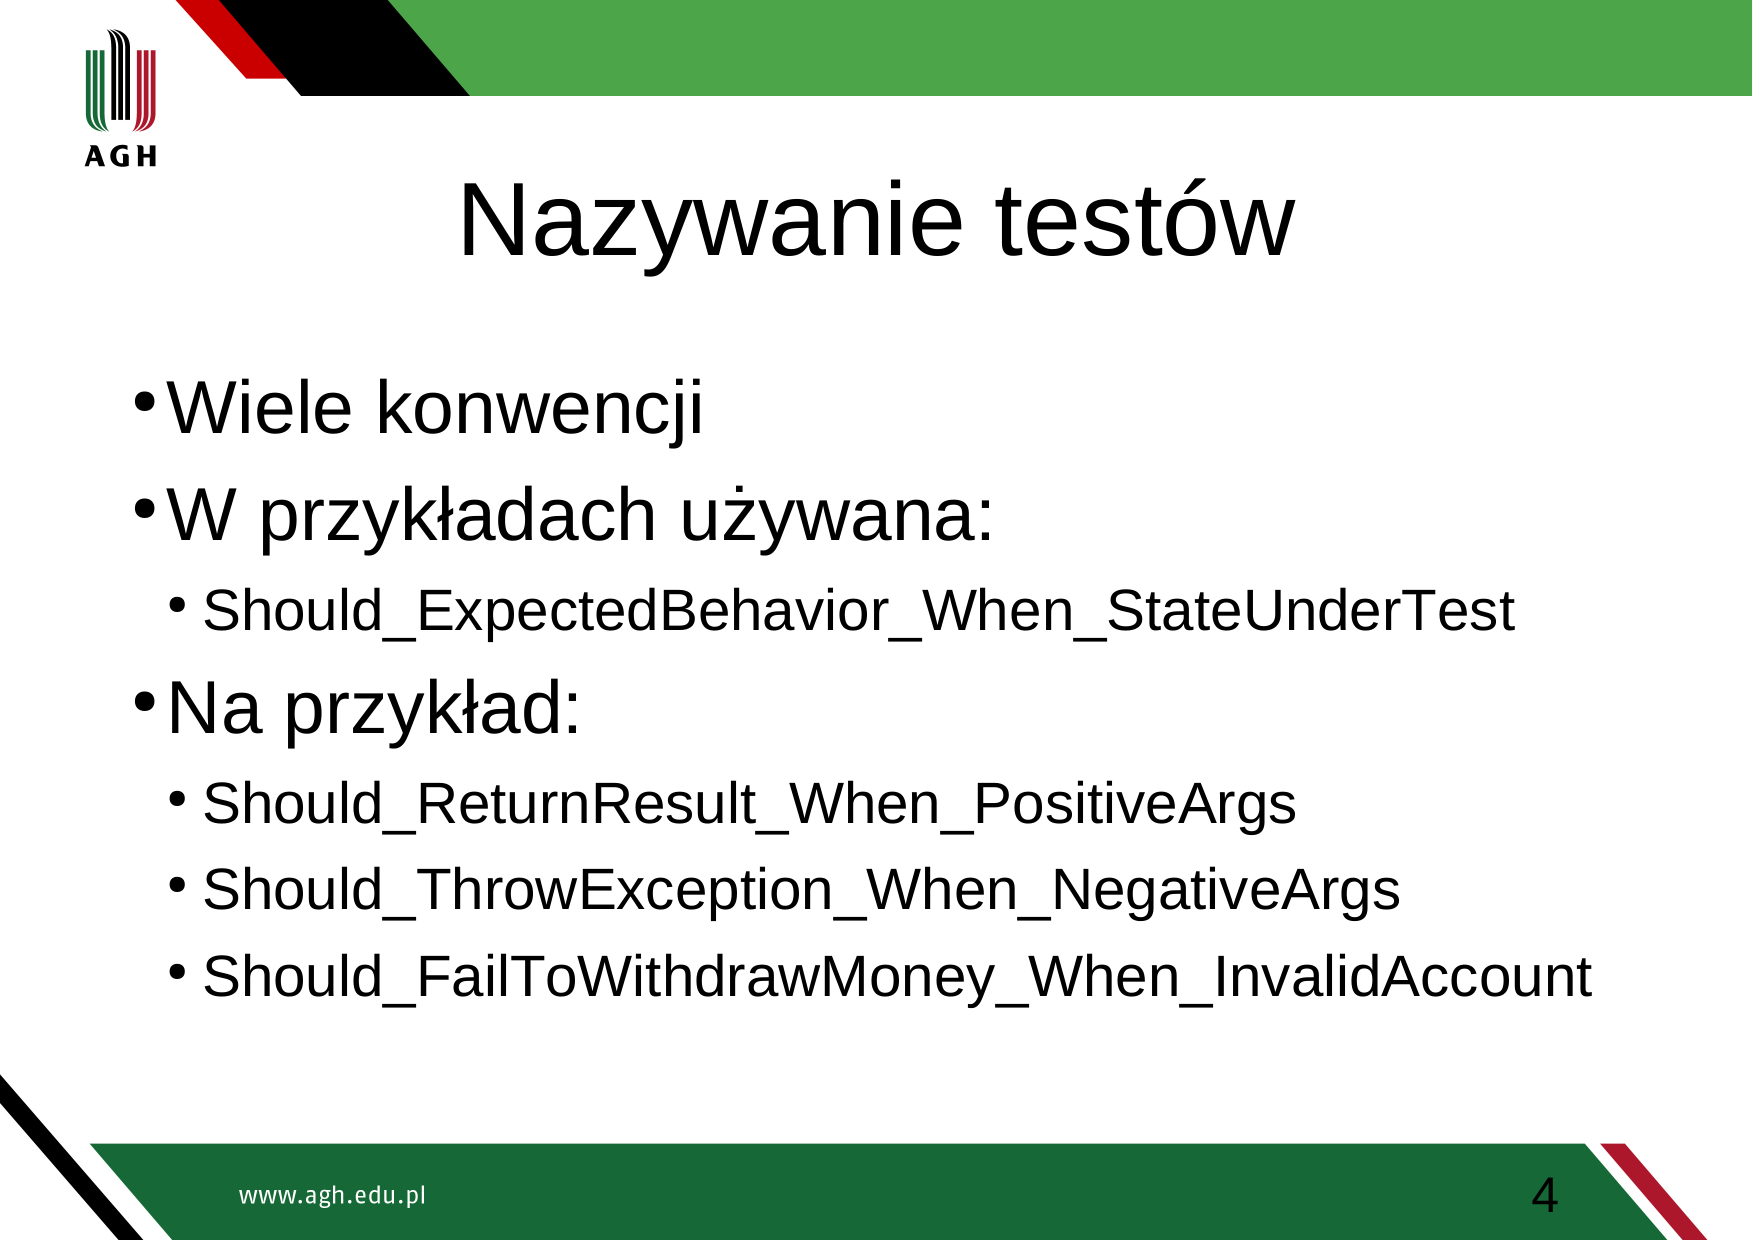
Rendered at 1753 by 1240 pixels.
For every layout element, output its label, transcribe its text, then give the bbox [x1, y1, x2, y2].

picture [0, 0, 1753, 1240]
subtitle Wiele konwencji W przykładach używana: Should_ExpectedBehavior_When_StateUnderTest Na przykład: Should_ReturnResult_When_PositiveArgs Should_ThrowException_When_NegativeArgs Should_FailToWithdrawMoney_When_InvalidAccount [131, 358, 1622, 1103]
title Nazywanie testów [131, 110, 1622, 317]
